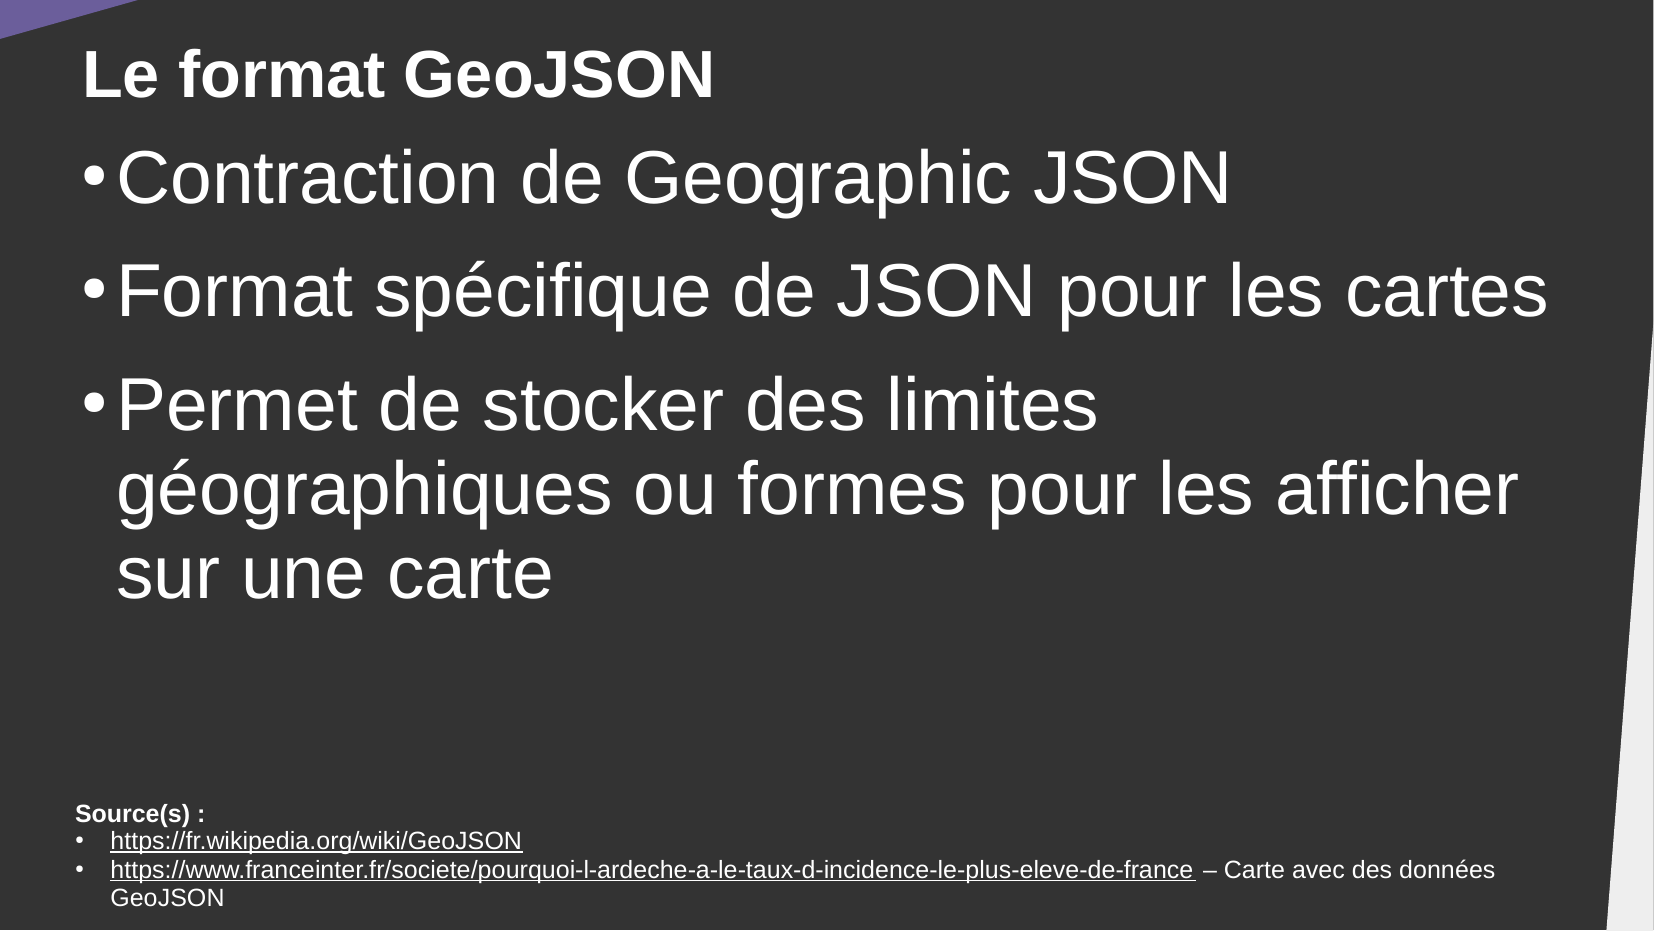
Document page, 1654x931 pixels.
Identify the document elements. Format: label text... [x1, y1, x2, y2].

text_box [0, 0, 138, 39]
list Contraction de Geographic JSON Format spécifique de JSON pour les cartes Permet de stocker des limites géographiques ou formes pour les afficher sur une carte [80, 135, 1560, 709]
title Le format GeoJSON [82, 37, 1619, 112]
text_box Source(s) : https://fr.wikipedia.org/wiki/GeoJSON https://www.franceinter.fr/societe/pourquoi-l-ardeche-a-le-taux-d-incidence-le-plus-eleve-de-france – Carte avec des données GeoJSON [60, 791, 1546, 931]
text_box [1606, 315, 1654, 931]
